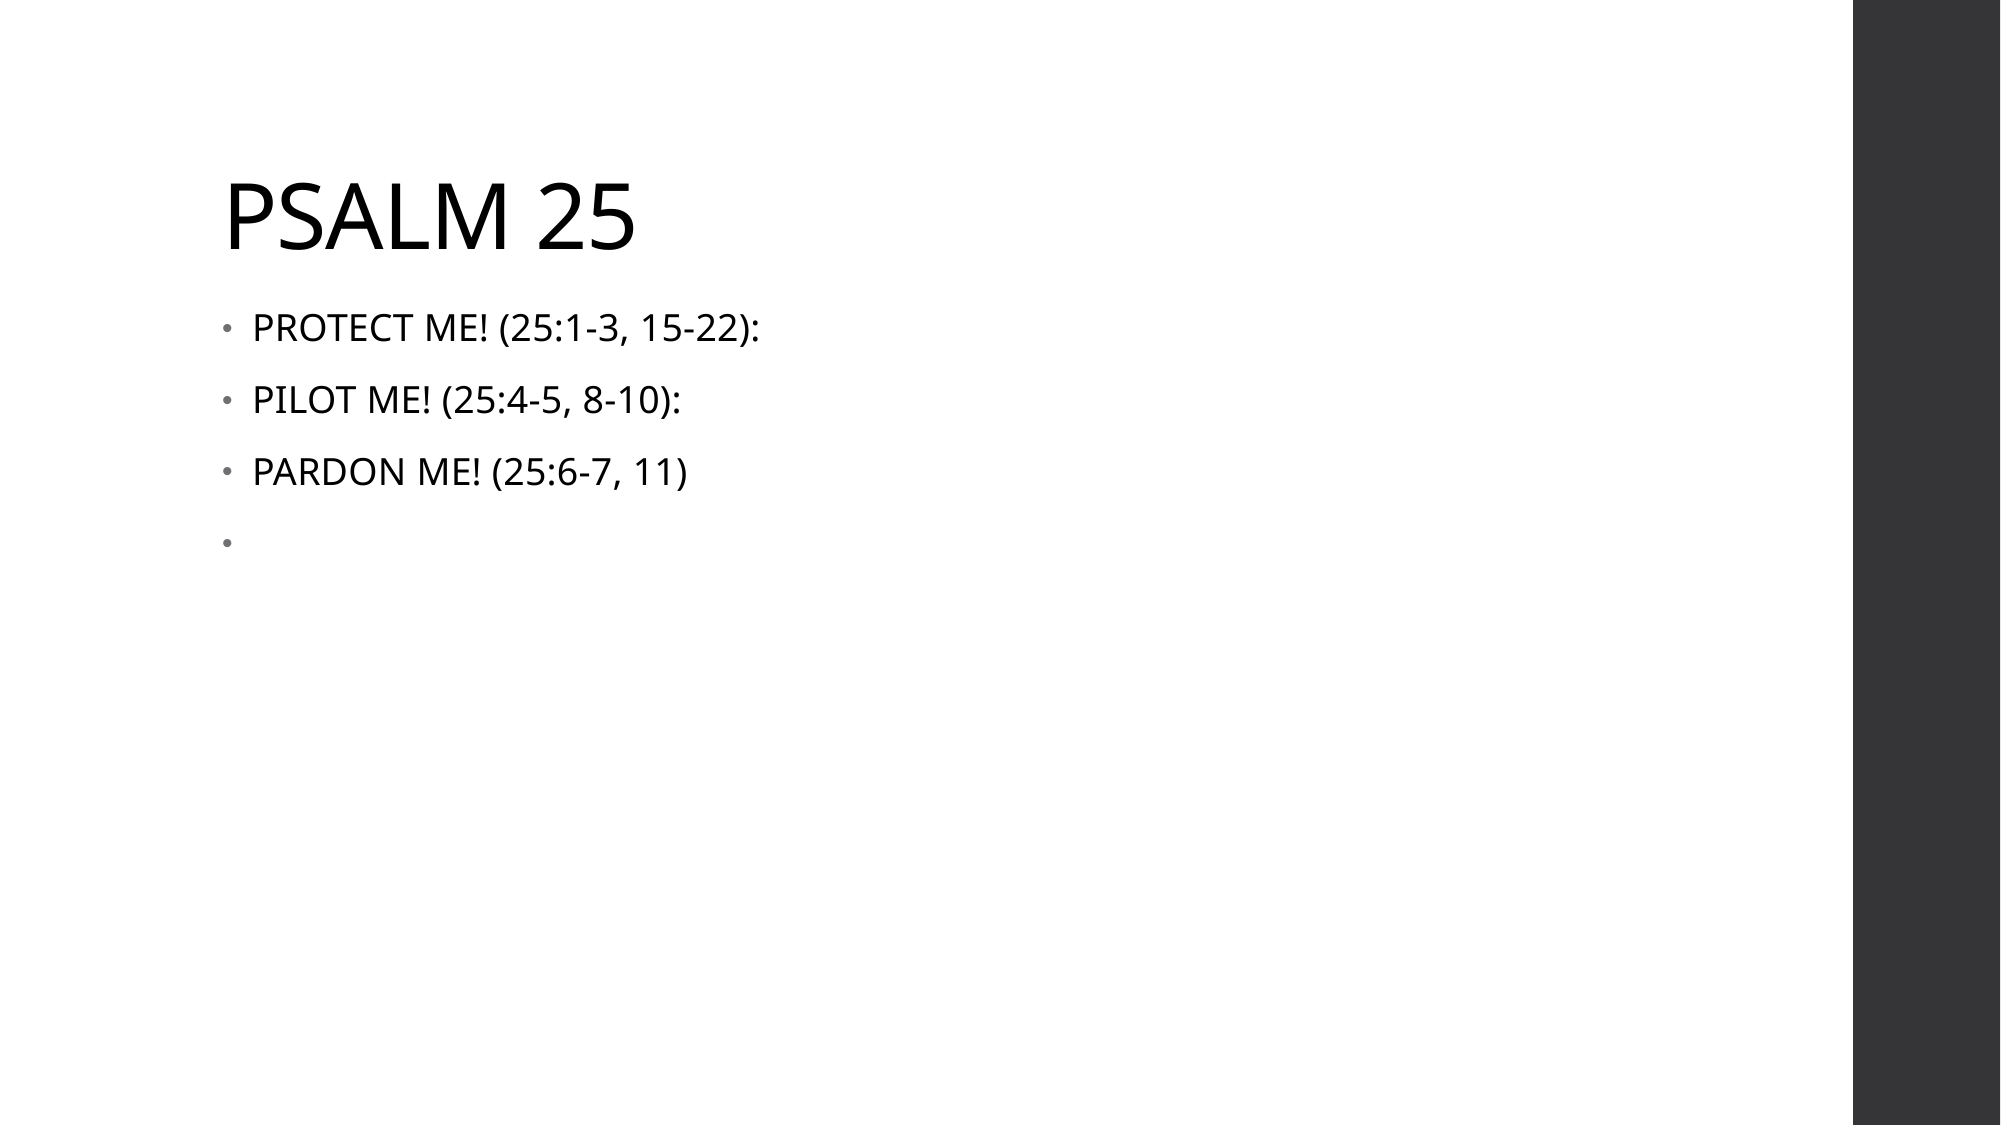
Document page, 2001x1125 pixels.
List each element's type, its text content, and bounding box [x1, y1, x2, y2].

title PSALM 25 [206, 60, 1797, 278]
list PROTECT ME! (25:1-3, 15-22): PILOT ME! (25:4-5, 8-10): PARDON ME! (25:6-7, 11) [206, 299, 1617, 1014]
